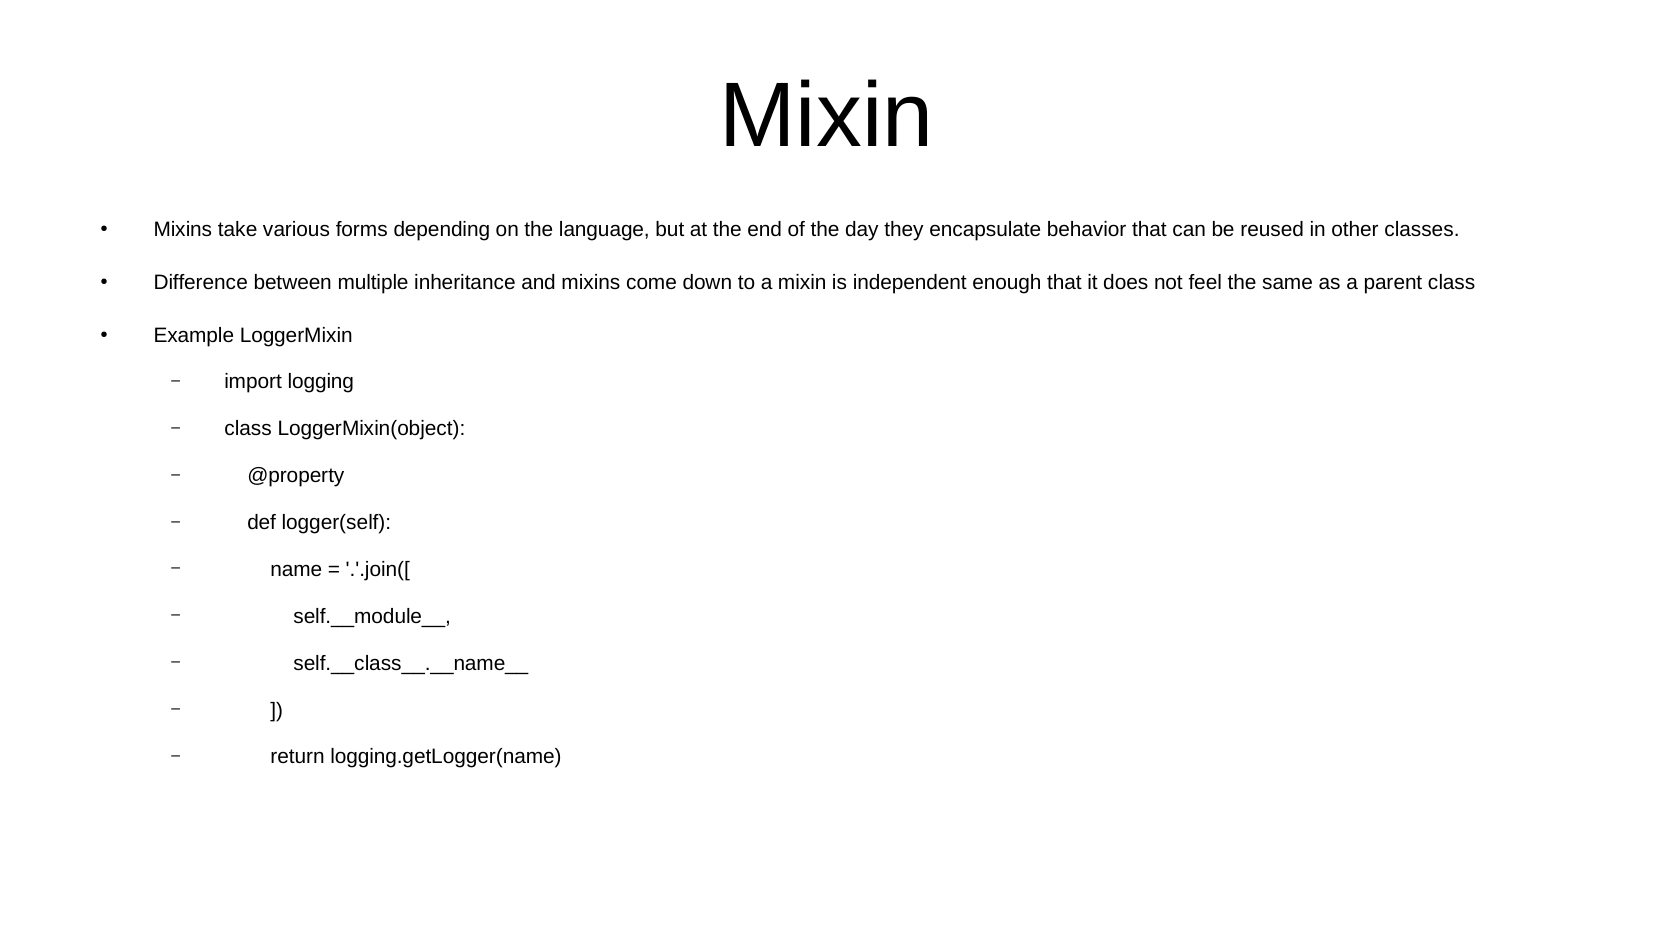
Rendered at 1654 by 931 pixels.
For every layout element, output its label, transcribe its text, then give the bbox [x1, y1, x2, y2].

title Mixin [82, 37, 1571, 193]
list Mixins take various forms depending on the language, but at the end of the day they encapsulate behavior that can be reused in other classes. Difference between multiple inheritance and mixins come down to a mixin is independent enough that it does not feel the same as a parent class Example LoggerMixin import logging class LoggerMixin(object): @property def logger(self): name = '.'.join([ self.__module__, self.__class__.__name__ ]) return logging.getLogger(name) [82, 217, 1621, 886]
